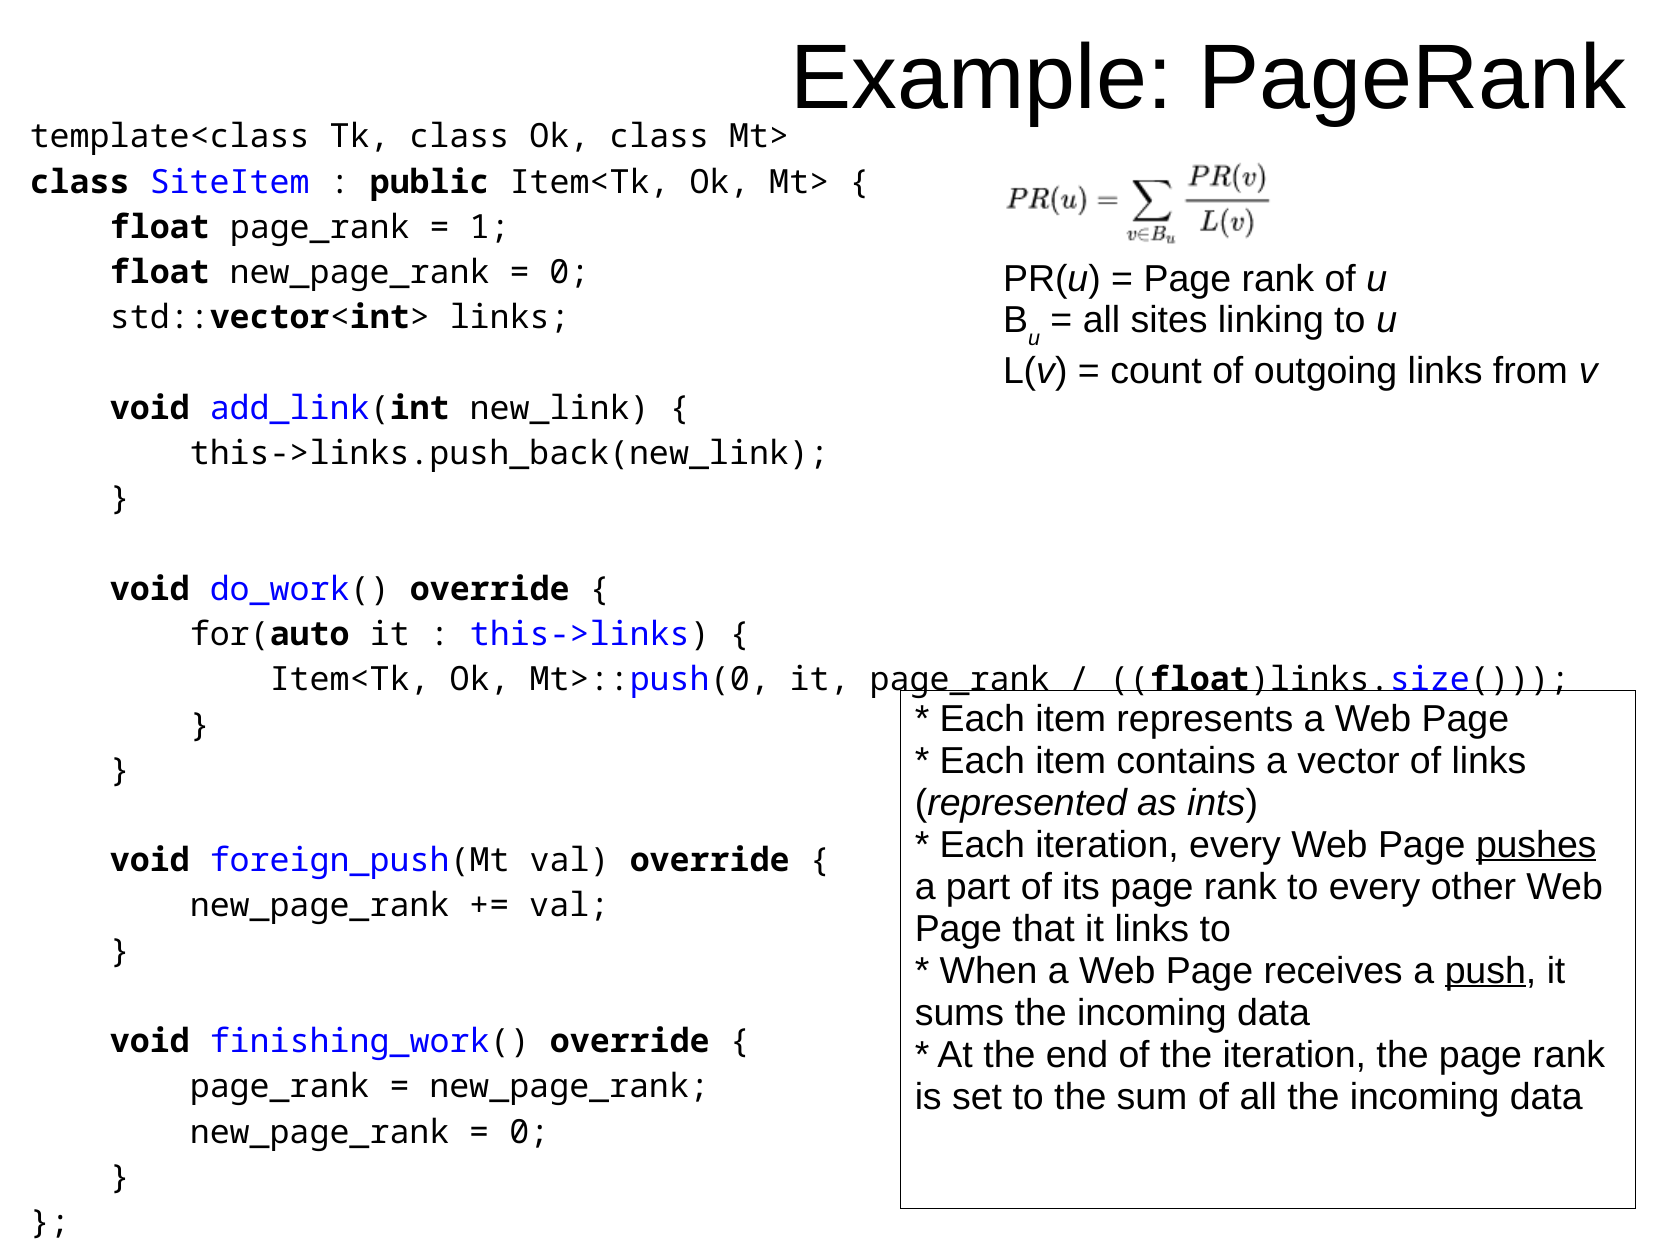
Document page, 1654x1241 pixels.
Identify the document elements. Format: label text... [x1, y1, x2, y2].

text_box template<class Tk, class Ok, class Mt> class SiteItem : public Item<Tk, Ok, Mt> { float page_rank = 1; float new_page_rank = 0; std::vector<int> links; void add_link(int new_link) { this->links.push_back(new_link); } void do_work() override { for(auto it : this->links) { Item<Tk, Ok, Mt>::push(0, it, page_rank / ((float)links.size())); } } void foreign_push(Mt val) override { new_page_rank += val; } void finishing_work() override { page_rank = new_page_rank; new_page_rank = 0; } }; [15, 105, 1651, 1241]
picture [1005, 160, 1274, 249]
text_box PR(u) = Page rank of u Bu = all sites linking to u L(v) = count of outgoing links from v [988, 249, 1649, 442]
text_box * Each item represents a Web Page * Each item contains a vector of links (represented as ints) * Each iteration, every Web Page pushes a part of its page rank to every other Web Page that it links to * When a Web Page receives a push, it sums the incoming data * At the end of the iteration, the page rank is set to the sum of all the incoming data [900, 690, 1636, 1209]
title Example: PageRank [465, 0, 1654, 181]
